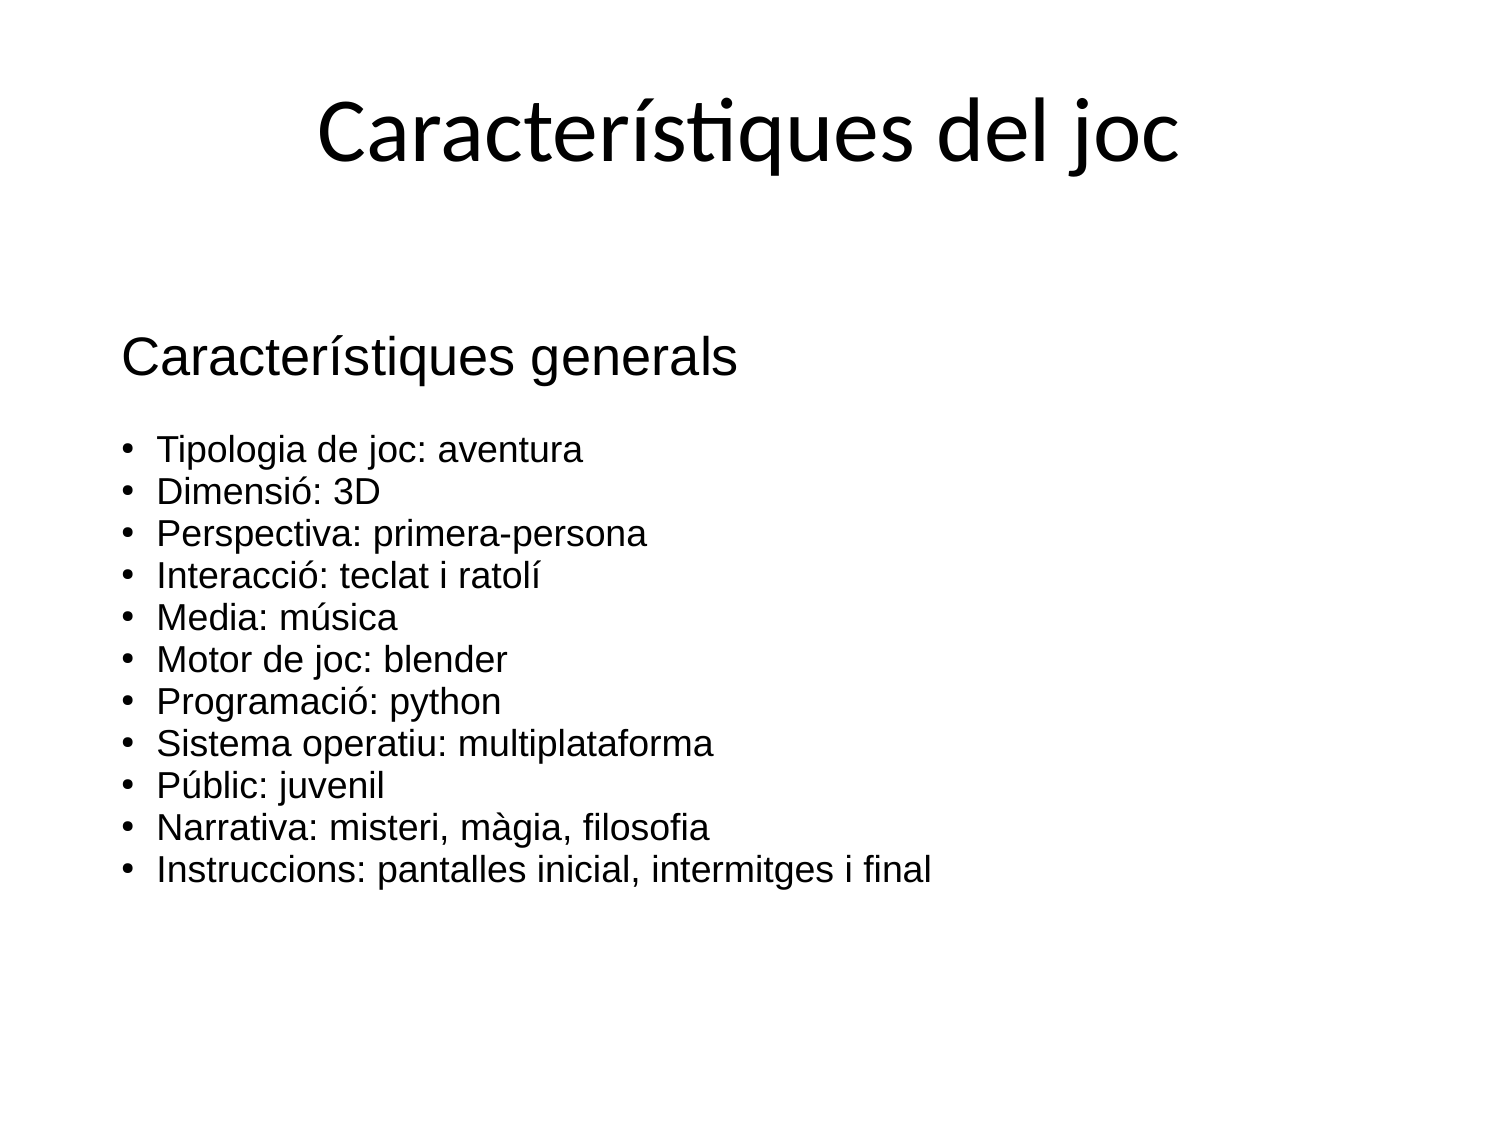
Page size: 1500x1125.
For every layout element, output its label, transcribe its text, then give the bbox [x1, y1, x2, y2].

title Característiques del joc [75, 45, 1425, 233]
text_box Característiques generals Tipologia de joc: aventura Dimensió: 3D Perspectiva: primera-persona Interacció: teclat i ratolí Media: música Motor de joc: blender Programació: python Sistema operatiu: multiplataforma Públic: juvenil Narrativa: misteri, màgia, filosofia Instruccions: pantalles inicial, intermitges i final [106, 318, 1465, 983]
